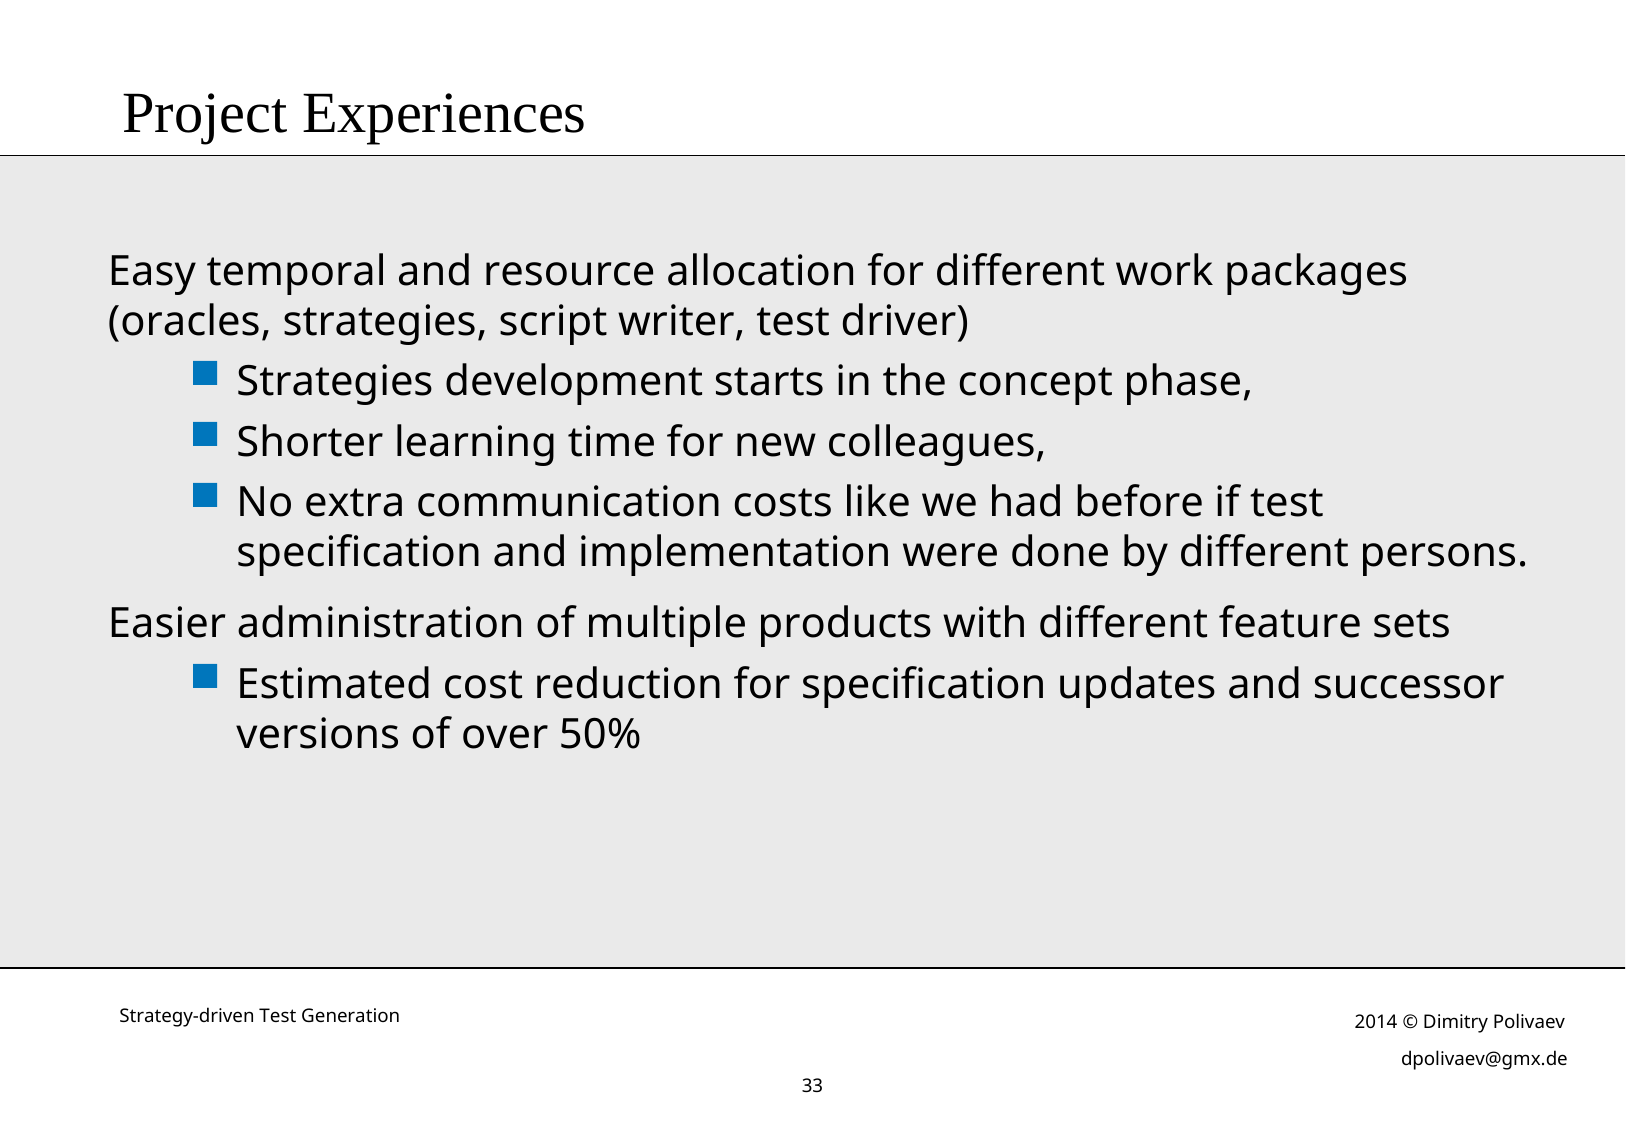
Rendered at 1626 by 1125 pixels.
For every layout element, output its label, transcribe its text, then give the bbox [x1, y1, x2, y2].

list Easy temporal and resource allocation for different work packages (oracles, strategies, script writer, test driver) Strategies development starts in the concept phase, Shorter learning time for new colleagues, No extra communication costs like we had before if test specification and implementation were done by different persons. Easier administration of multiple products with different feature sets Estimated cost reduction for specification updates and successor versions of over 50% [107, 243, 1554, 804]
title Project Experiences [122, 70, 1501, 145]
